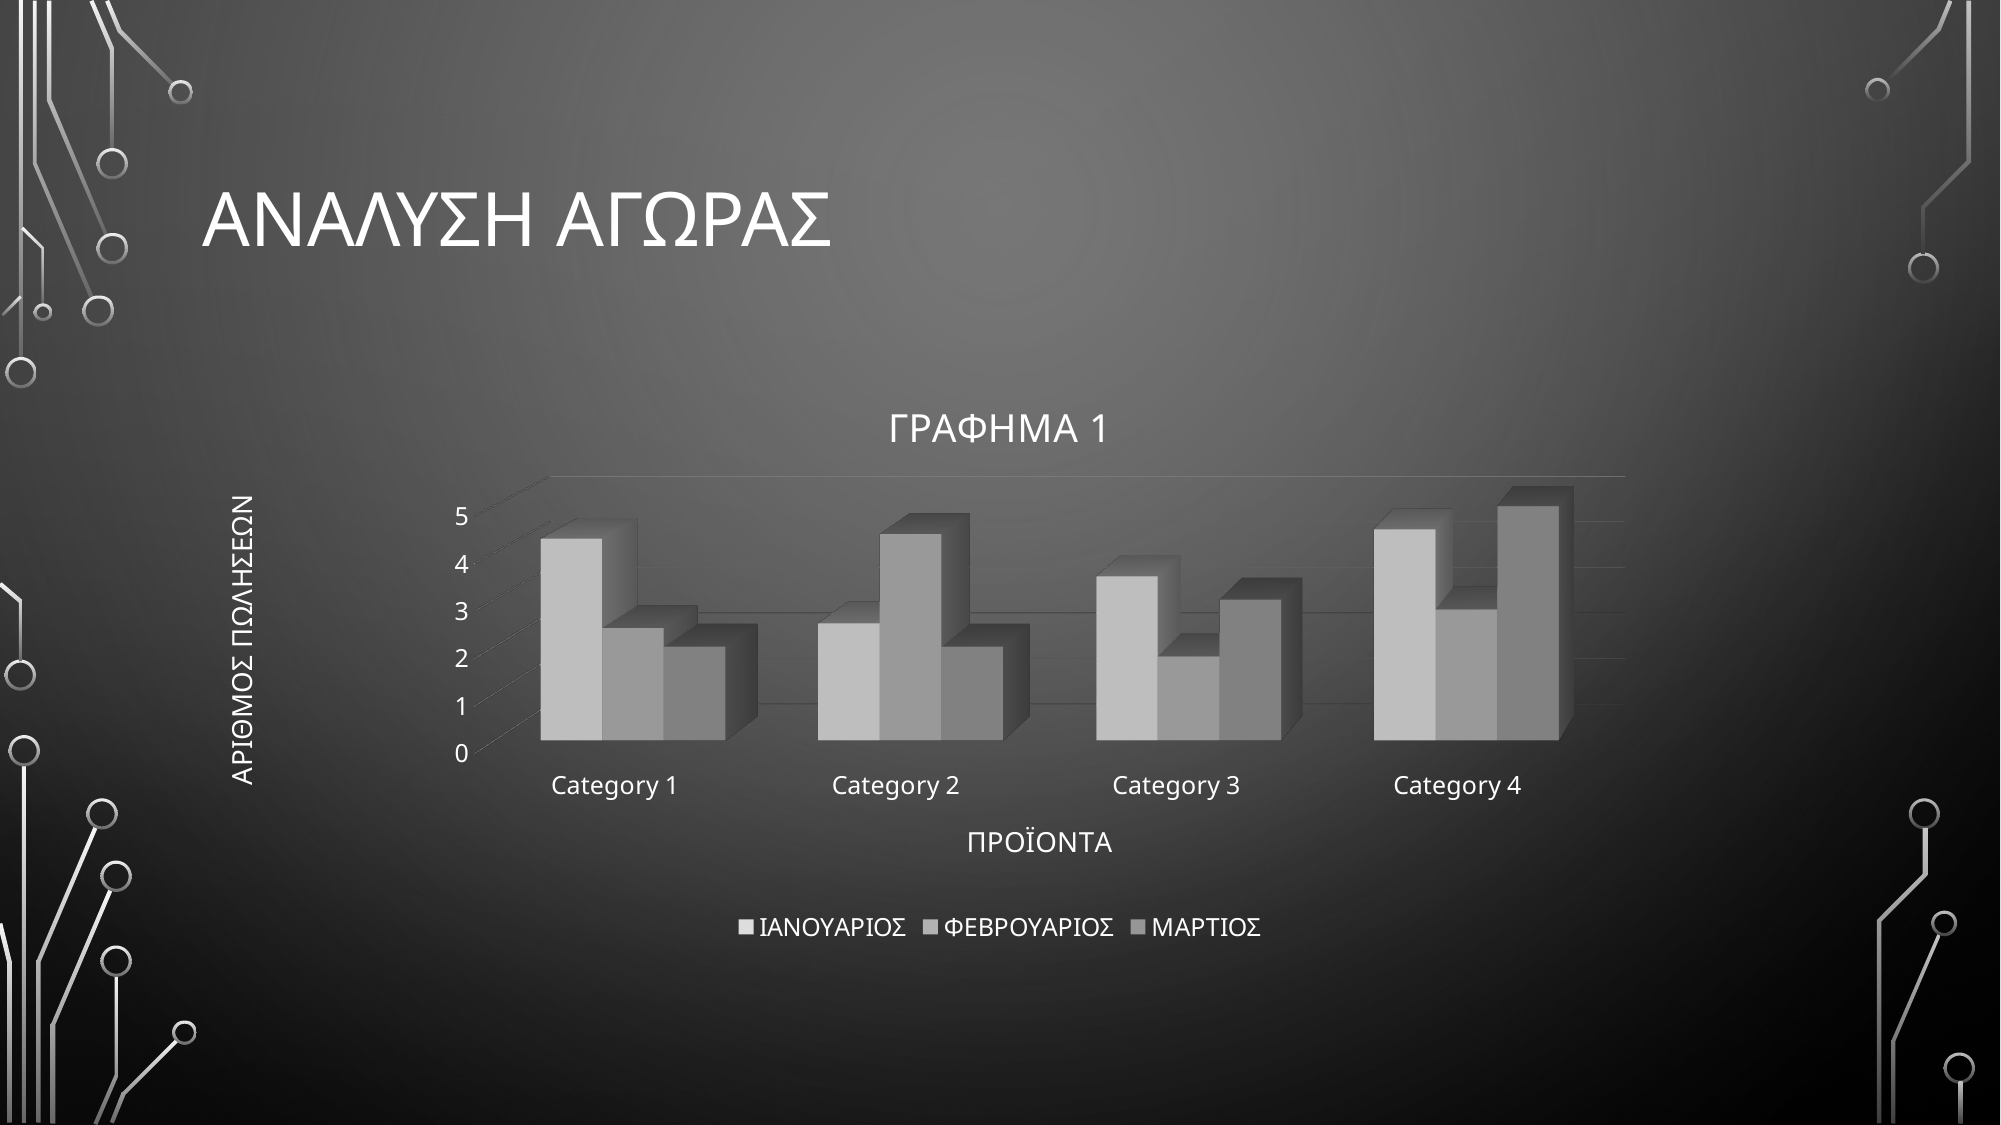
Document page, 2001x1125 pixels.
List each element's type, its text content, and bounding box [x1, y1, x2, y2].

chart [187, 369, 1813, 951]
title ΑΝΑΛΥΣΗ ΑΓΩΡΑΣ [187, 101, 1813, 344]
